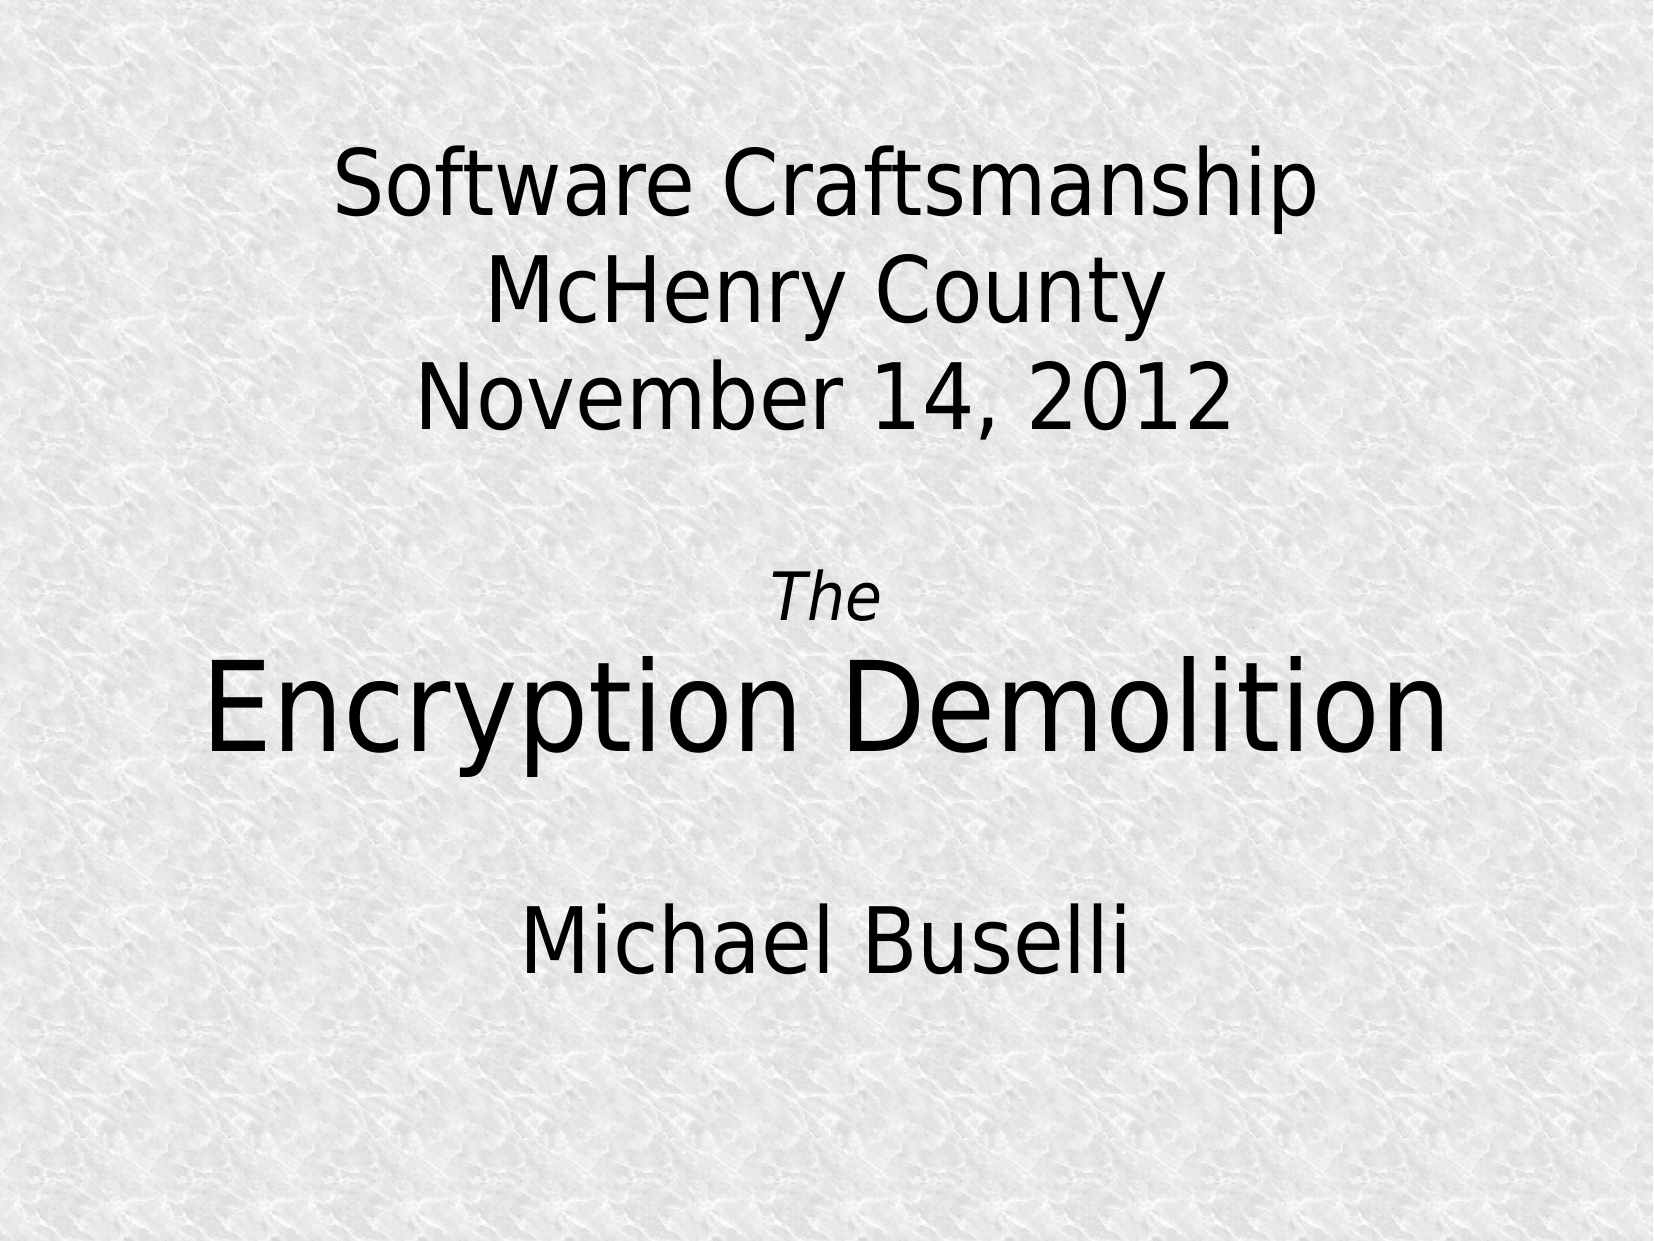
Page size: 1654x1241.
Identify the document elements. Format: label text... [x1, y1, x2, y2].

picture [0, 0, 1654, 1241]
subtitle Software Craftsmanship McHenry County November 14, 2012 The Encryption Demolition Michael Buselli [82, 90, 1571, 1036]
